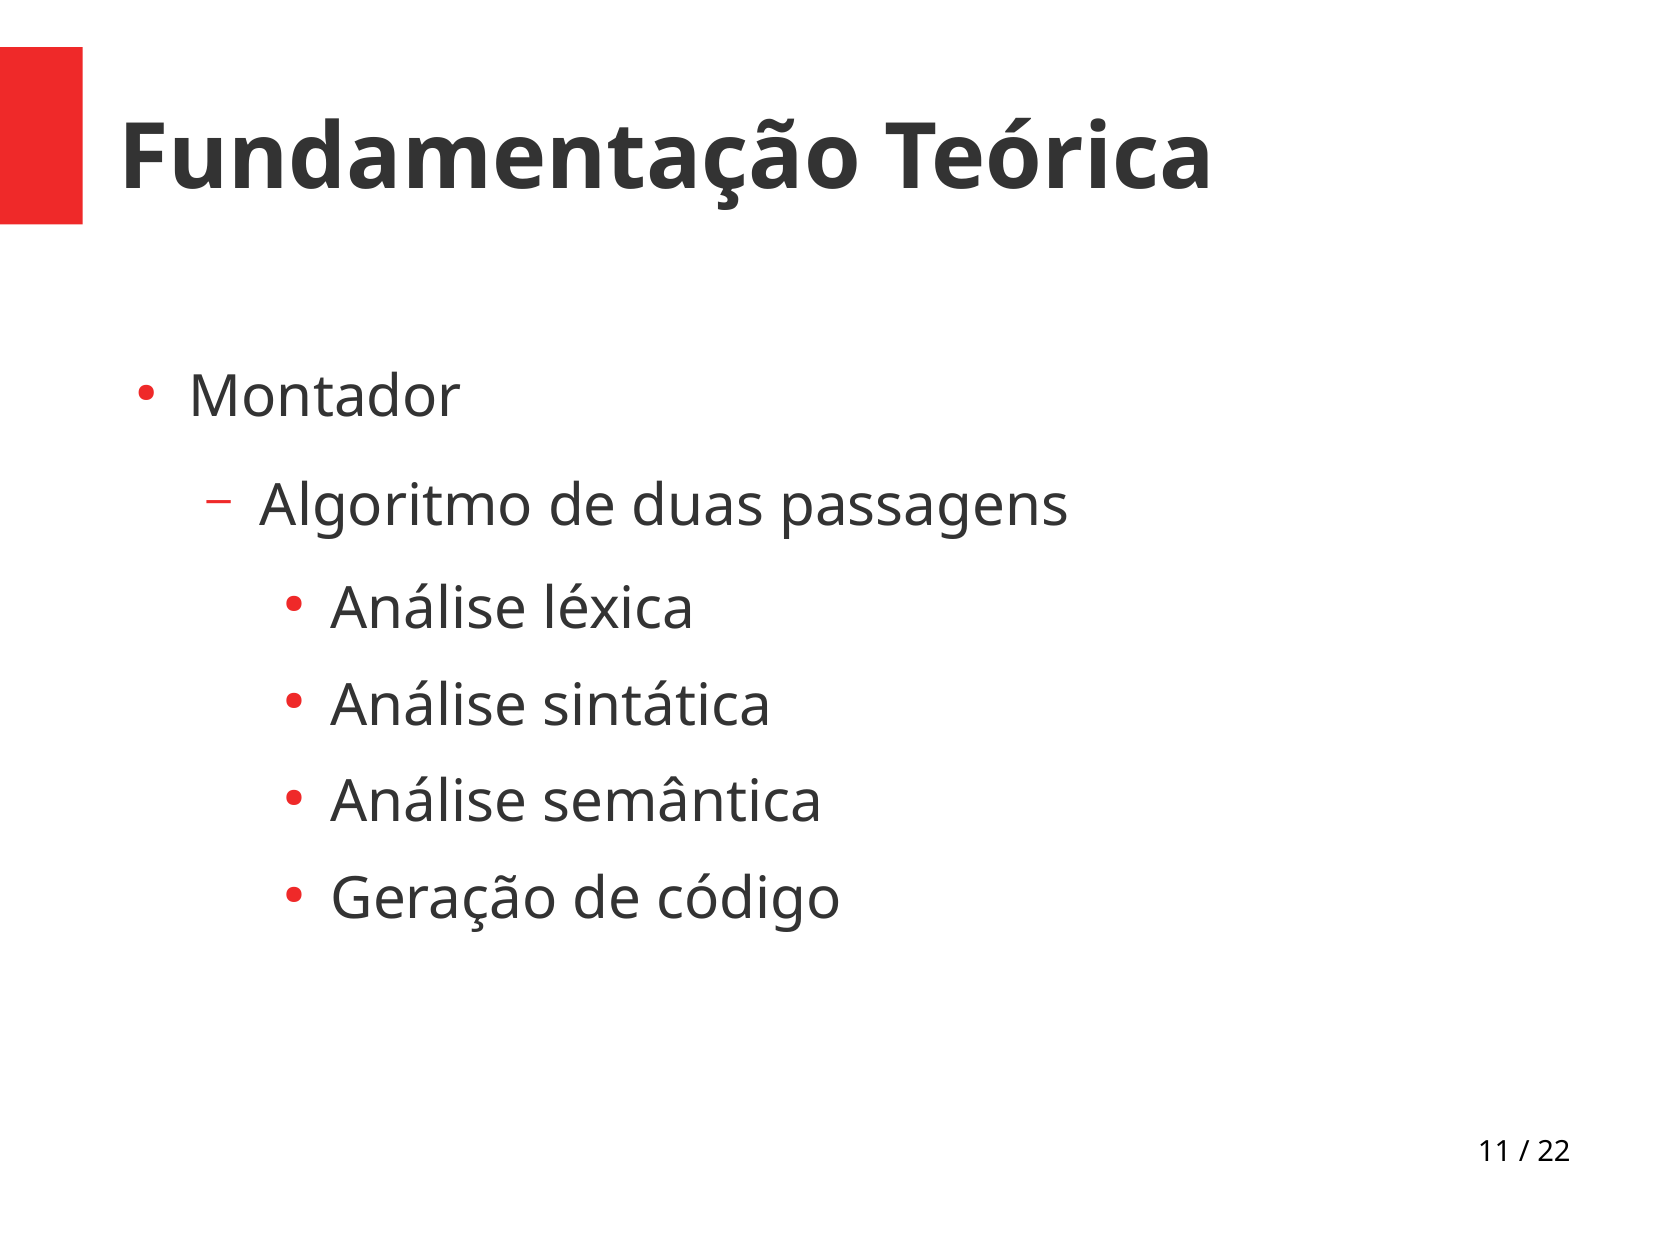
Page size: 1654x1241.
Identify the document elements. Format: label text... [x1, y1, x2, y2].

title Fundamentação Teórica [118, 49, 1571, 257]
list Montador Algoritmo de duas passagens Análise léxica Análise sintática Análise semântica Geração de código [118, 354, 1536, 1074]
